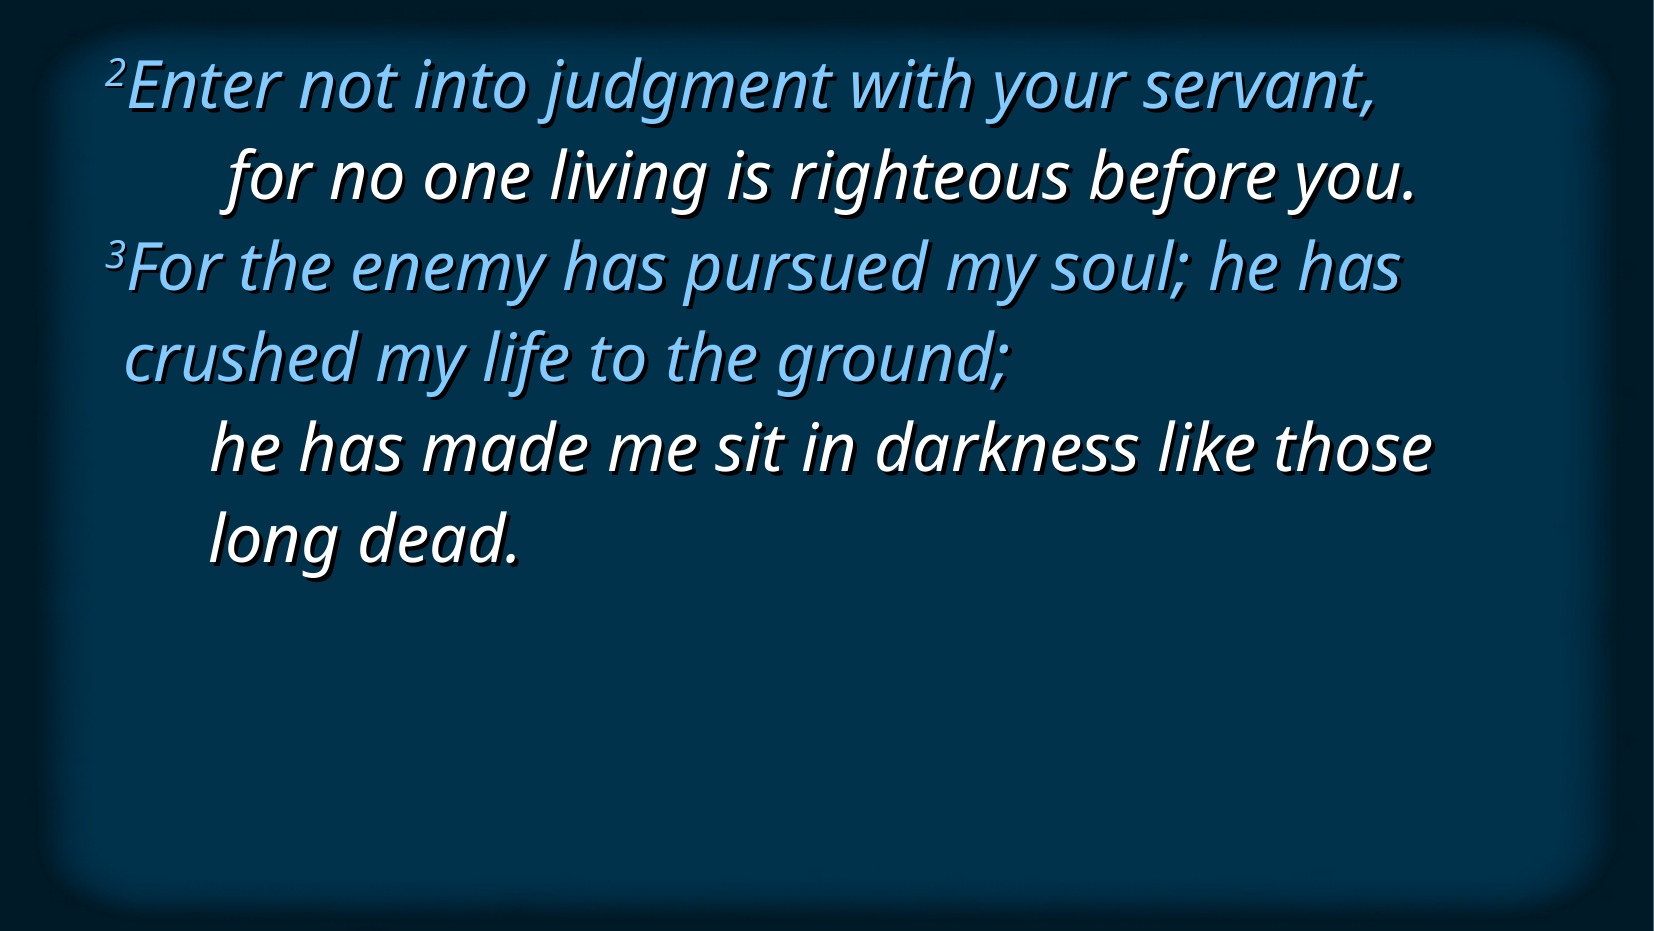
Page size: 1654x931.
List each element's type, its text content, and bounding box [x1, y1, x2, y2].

picture [0, 0, 1654, 931]
text_box 2Enter not into judgment with your servant, for no one living is righteous before you. 3For the enemy has pursued my soul; he has crushed my life to the ground; he has made me sit in darkness like those long dead. [90, 30, 1561, 578]
